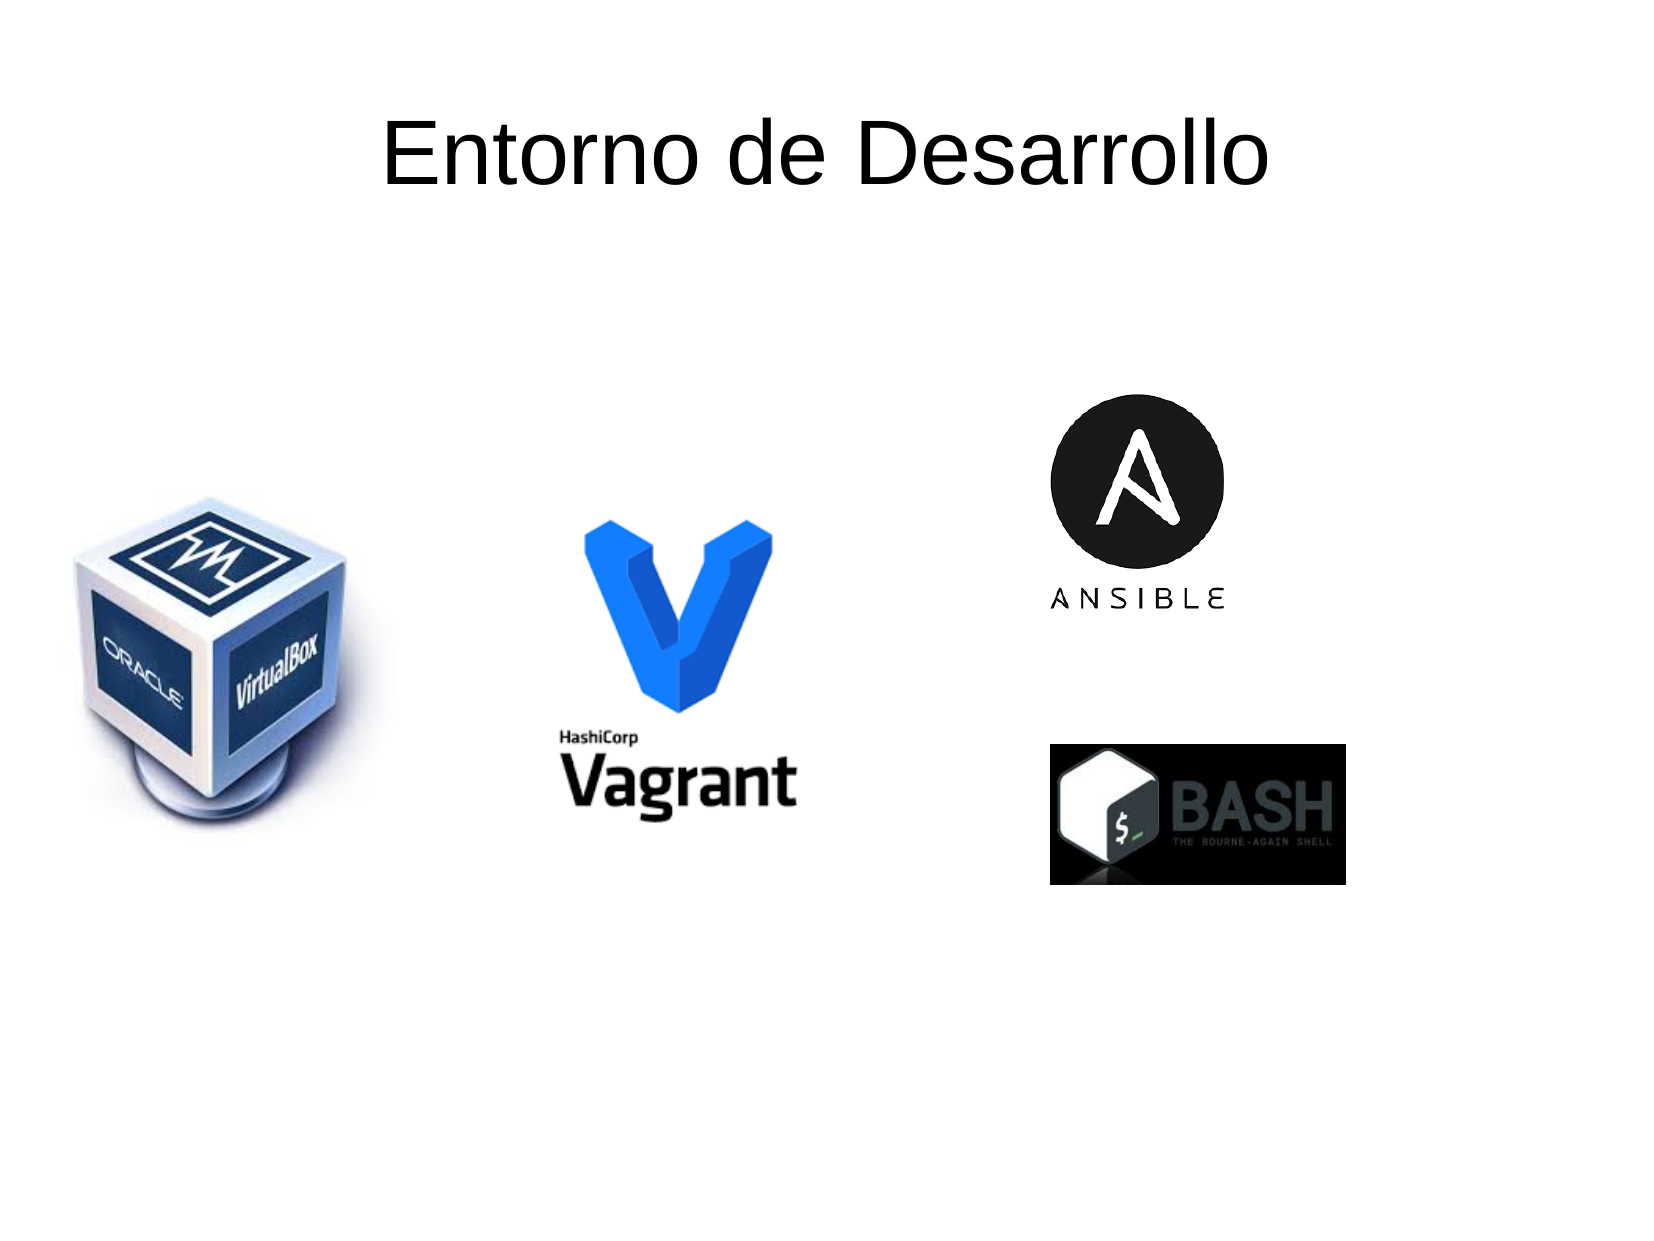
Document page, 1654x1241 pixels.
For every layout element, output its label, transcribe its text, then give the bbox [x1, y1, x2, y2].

picture [1050, 744, 1346, 886]
picture [60, 495, 412, 848]
title Entorno de Desarrollo [82, 49, 1571, 257]
picture [503, 495, 856, 848]
picture [1050, 394, 1224, 609]
